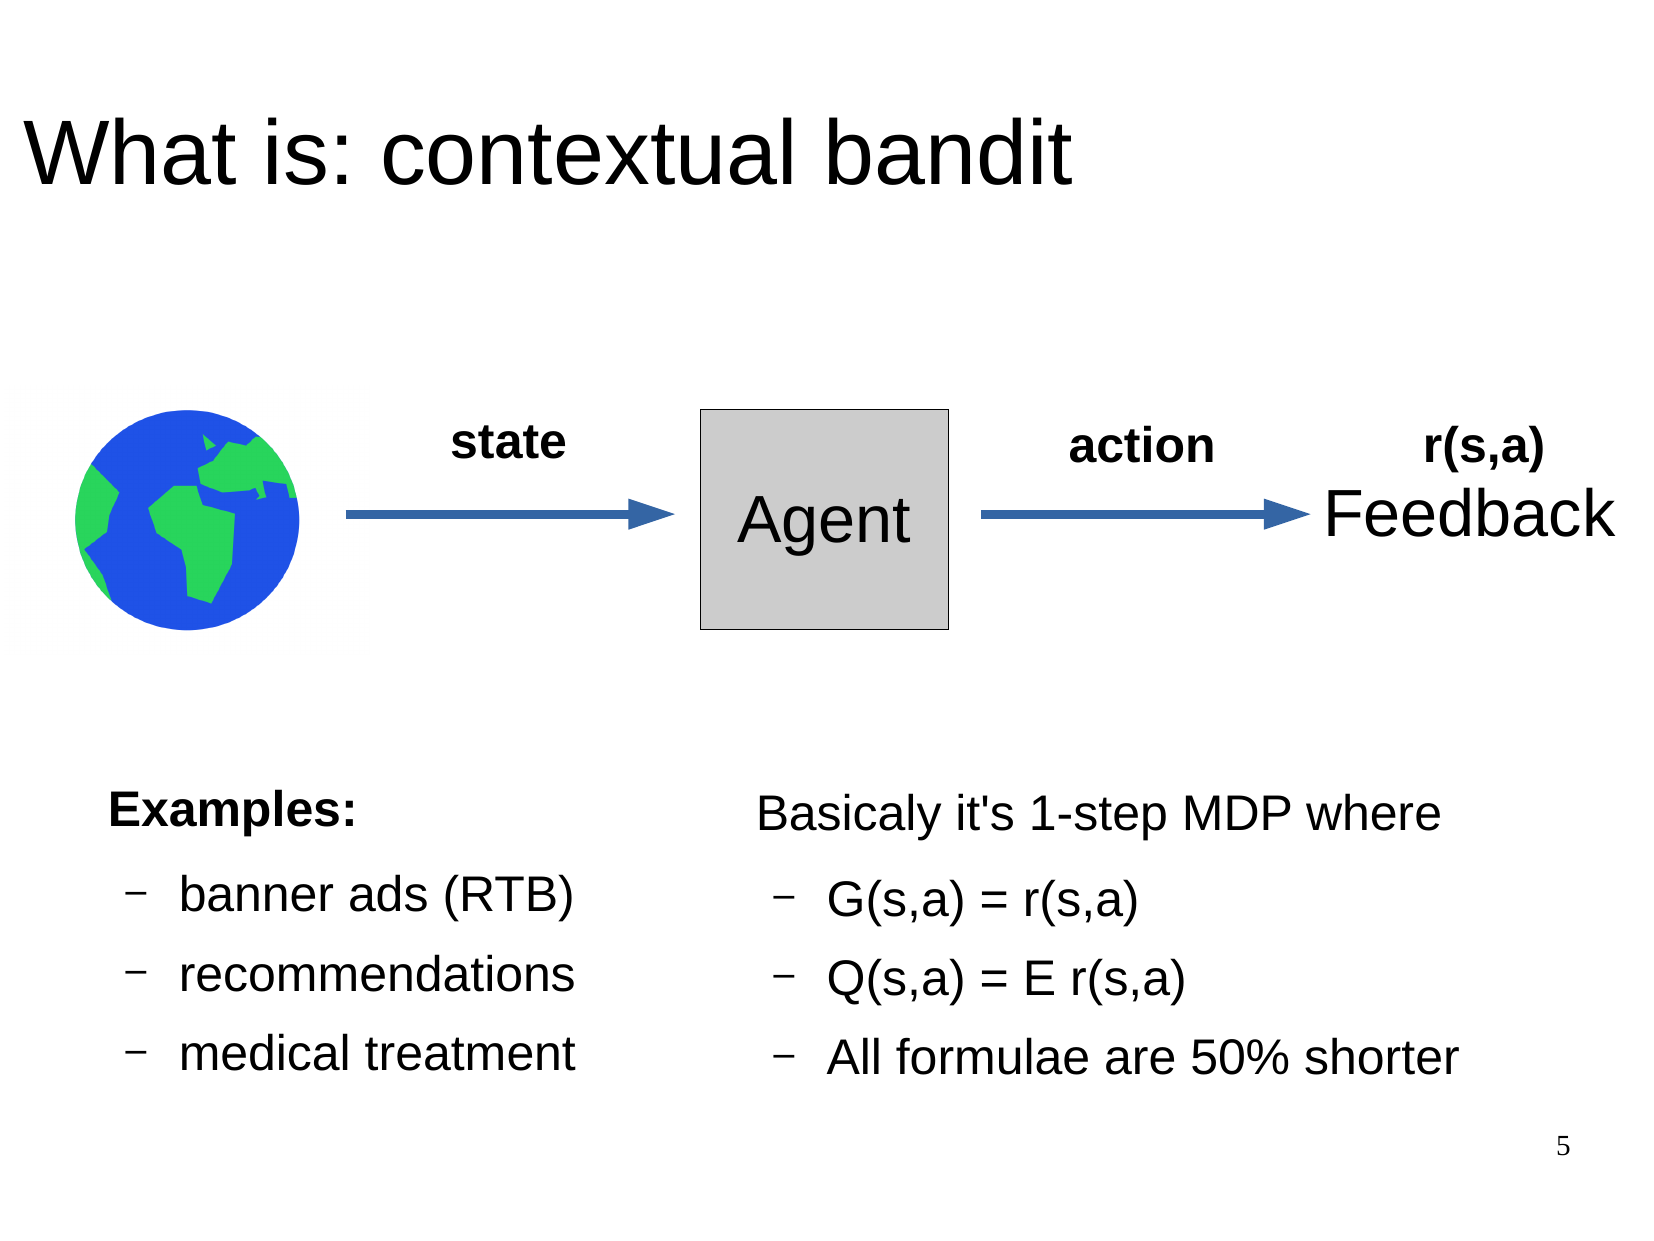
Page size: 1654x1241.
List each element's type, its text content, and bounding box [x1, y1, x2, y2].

picture [4, 385, 370, 655]
text_box Feedback [1259, 468, 1654, 559]
title What is: contextual bandit [23, 49, 1512, 257]
text_box Agent [700, 409, 949, 630]
list Examples: banner ads (RTB) recommendations medical treatment [36, 781, 1336, 1241]
text_box action [1053, 409, 1231, 481]
text_box state [352, 406, 666, 478]
list Basicaly it's 1-step MDP where G(s,a) = r(s,a) Q(s,a) = E r(s,a) All formulae are 50% shorter [1336, 785, 1630, 1241]
text_box r(s,a) [1408, 409, 1561, 481]
